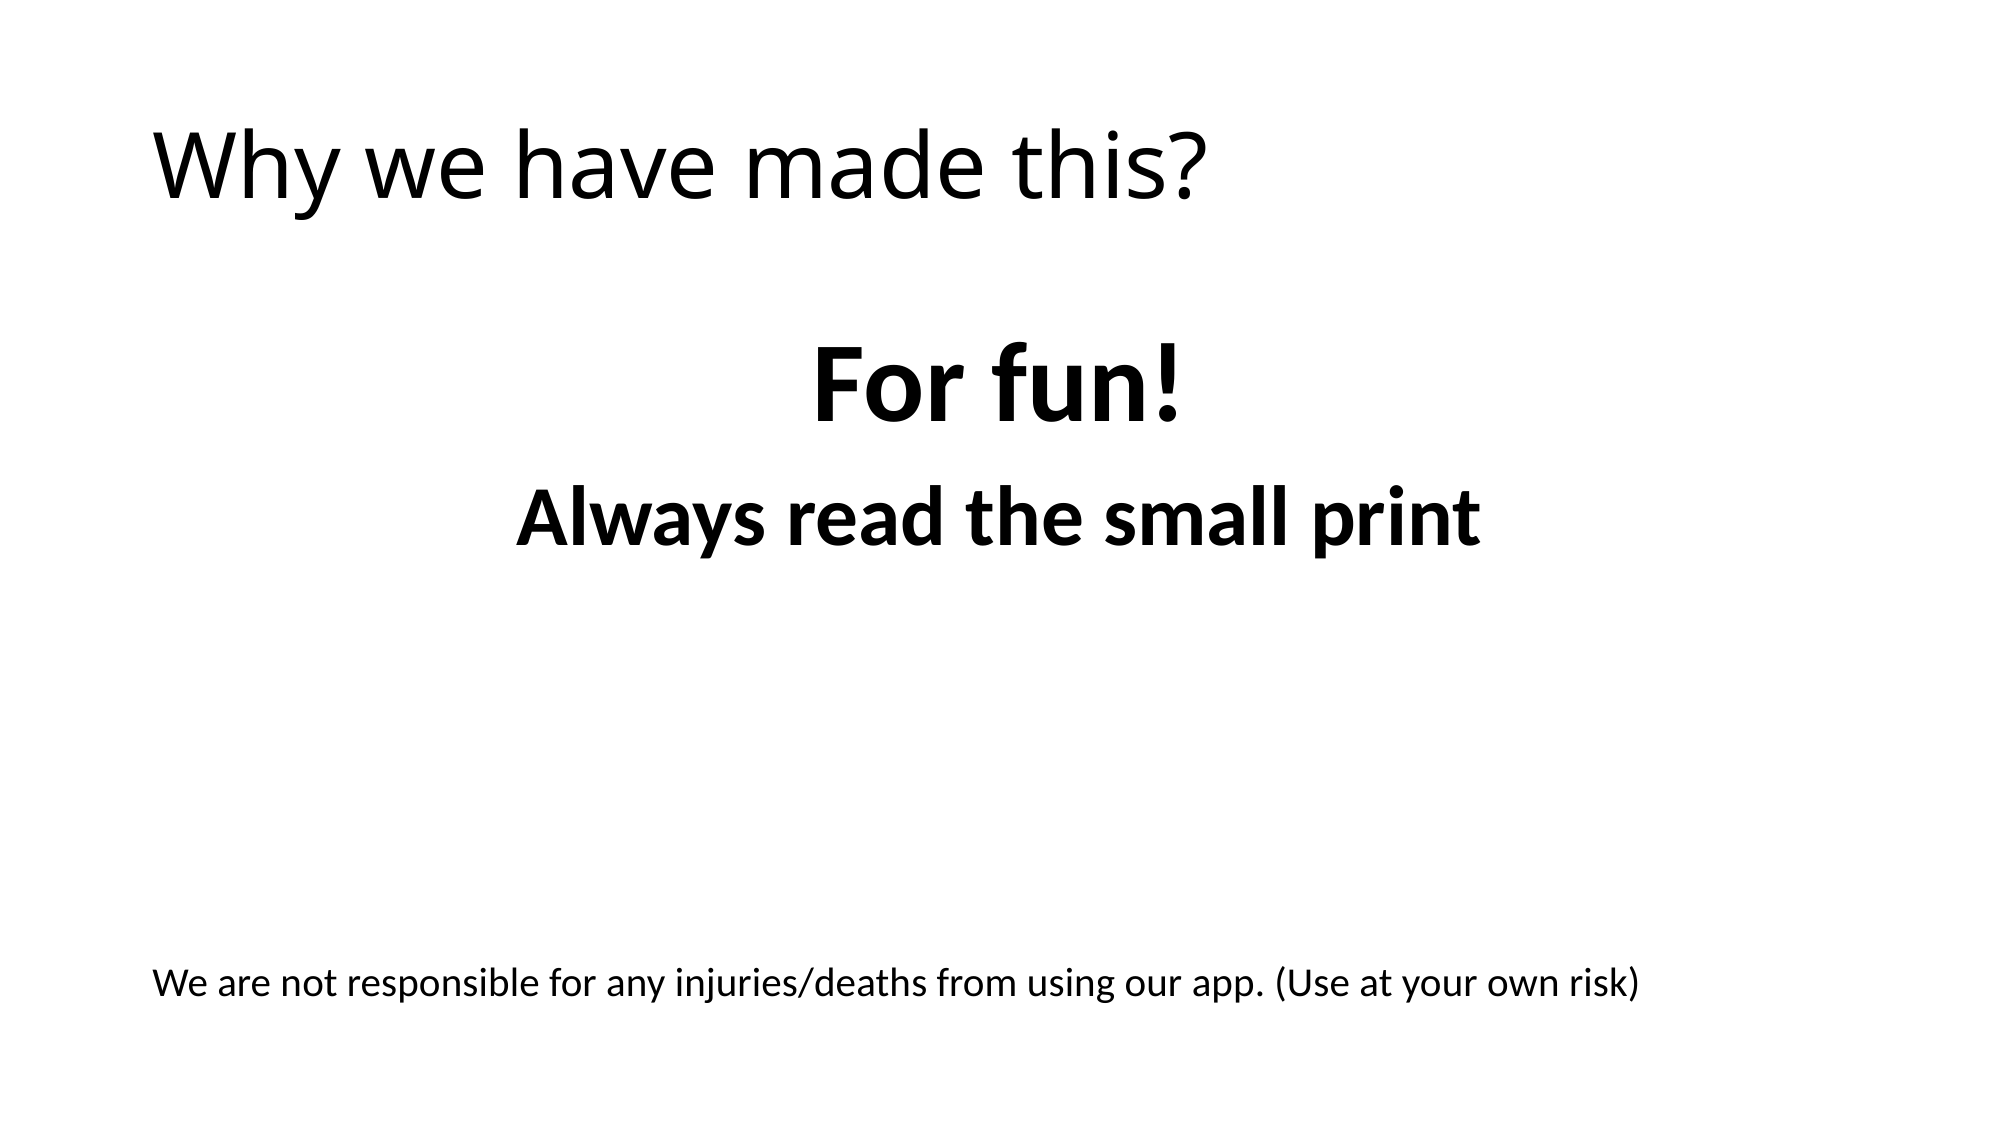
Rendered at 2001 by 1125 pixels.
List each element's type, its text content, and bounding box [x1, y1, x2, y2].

title Why we have made this? [137, 59, 1863, 278]
list For fun! Always read the small print We are not responsible for any injuries/deaths from using our app. (Use at your own risk) [137, 299, 1863, 1014]
